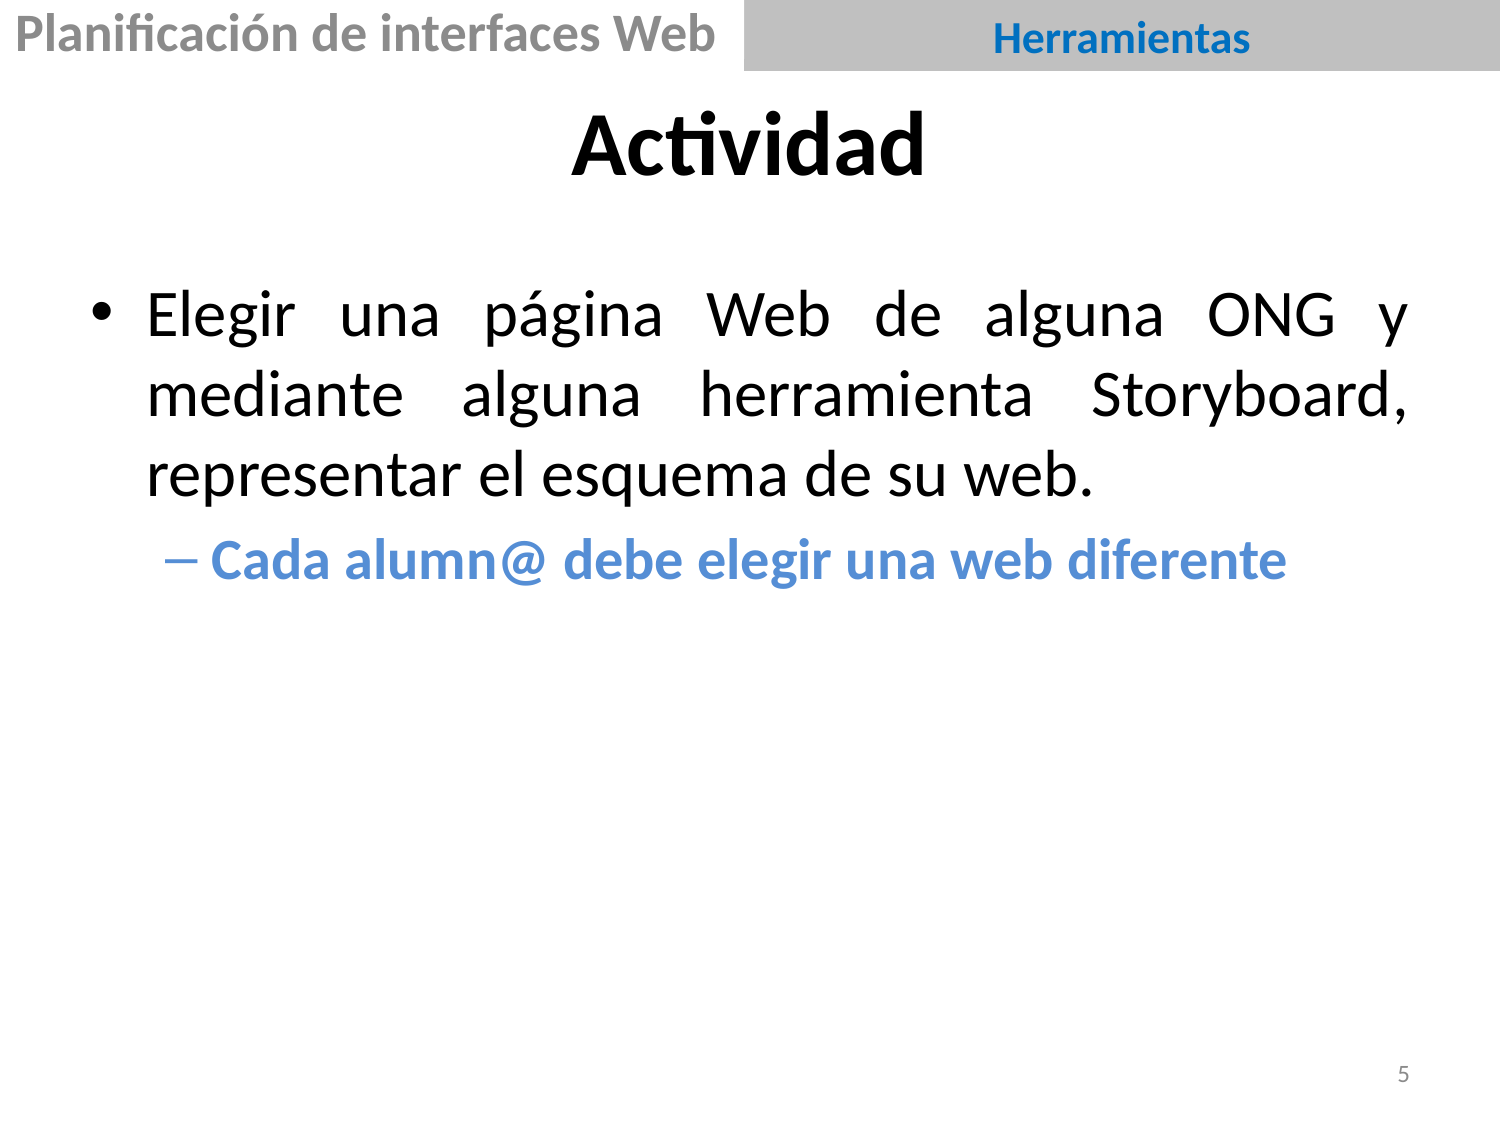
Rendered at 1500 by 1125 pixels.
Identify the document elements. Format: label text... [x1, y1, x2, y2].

list Elegir una página Web de alguna ONG y mediante alguna herramienta Storyboard, representar el esquema de su web. Cada alumn@ debe elegir una web diferente [75, 262, 1425, 1005]
title Herramientas [744, 0, 1500, 71]
title Actividad [75, 60, 1425, 233]
title Planificación de interfaces Web [0, 0, 745, 60]
slide_number <número> [1074, 1042, 1425, 1103]
